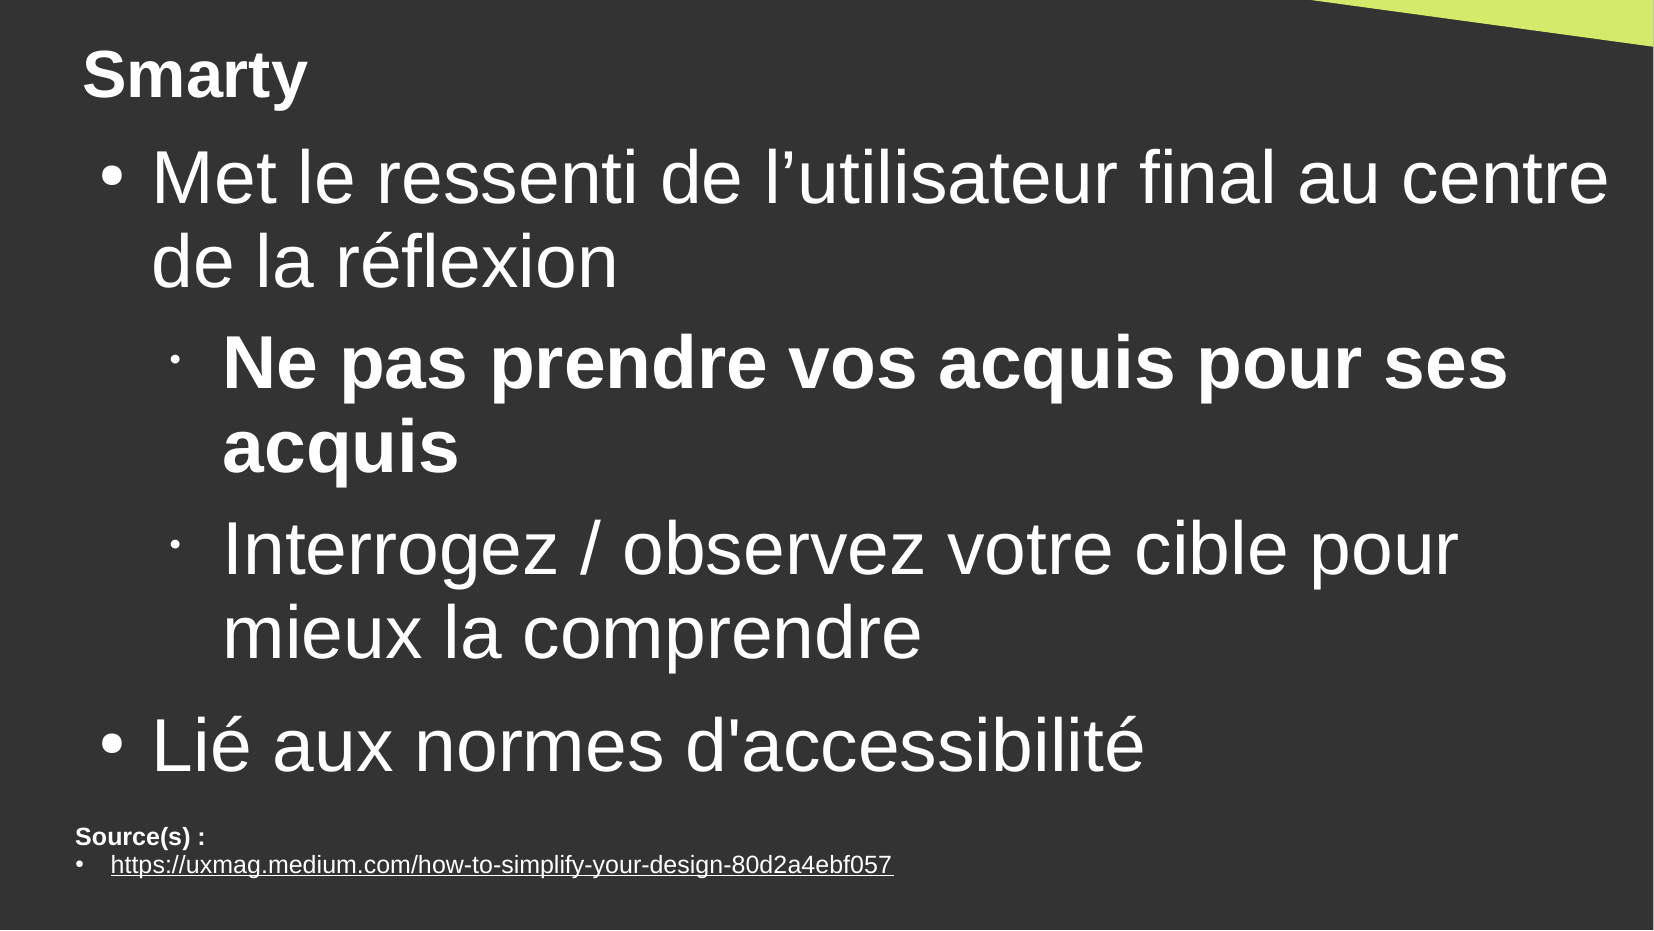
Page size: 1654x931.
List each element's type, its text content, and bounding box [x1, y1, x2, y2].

text_box [1310, 0, 1654, 47]
text_box Source(s) : https://uxmag.medium.com/how-to-simplify-your-design-80d2a4ebf057 [60, 814, 1546, 910]
list Met le ressenti de l’utilisateur final au centre de la réflexion Ne pas prendre vos acquis pour ses acquis Interrogez / observez votre cible pour mieux la comprendre Lié aux normes d'accessibilité [80, 135, 1620, 827]
title Smarty [82, 37, 1571, 114]
